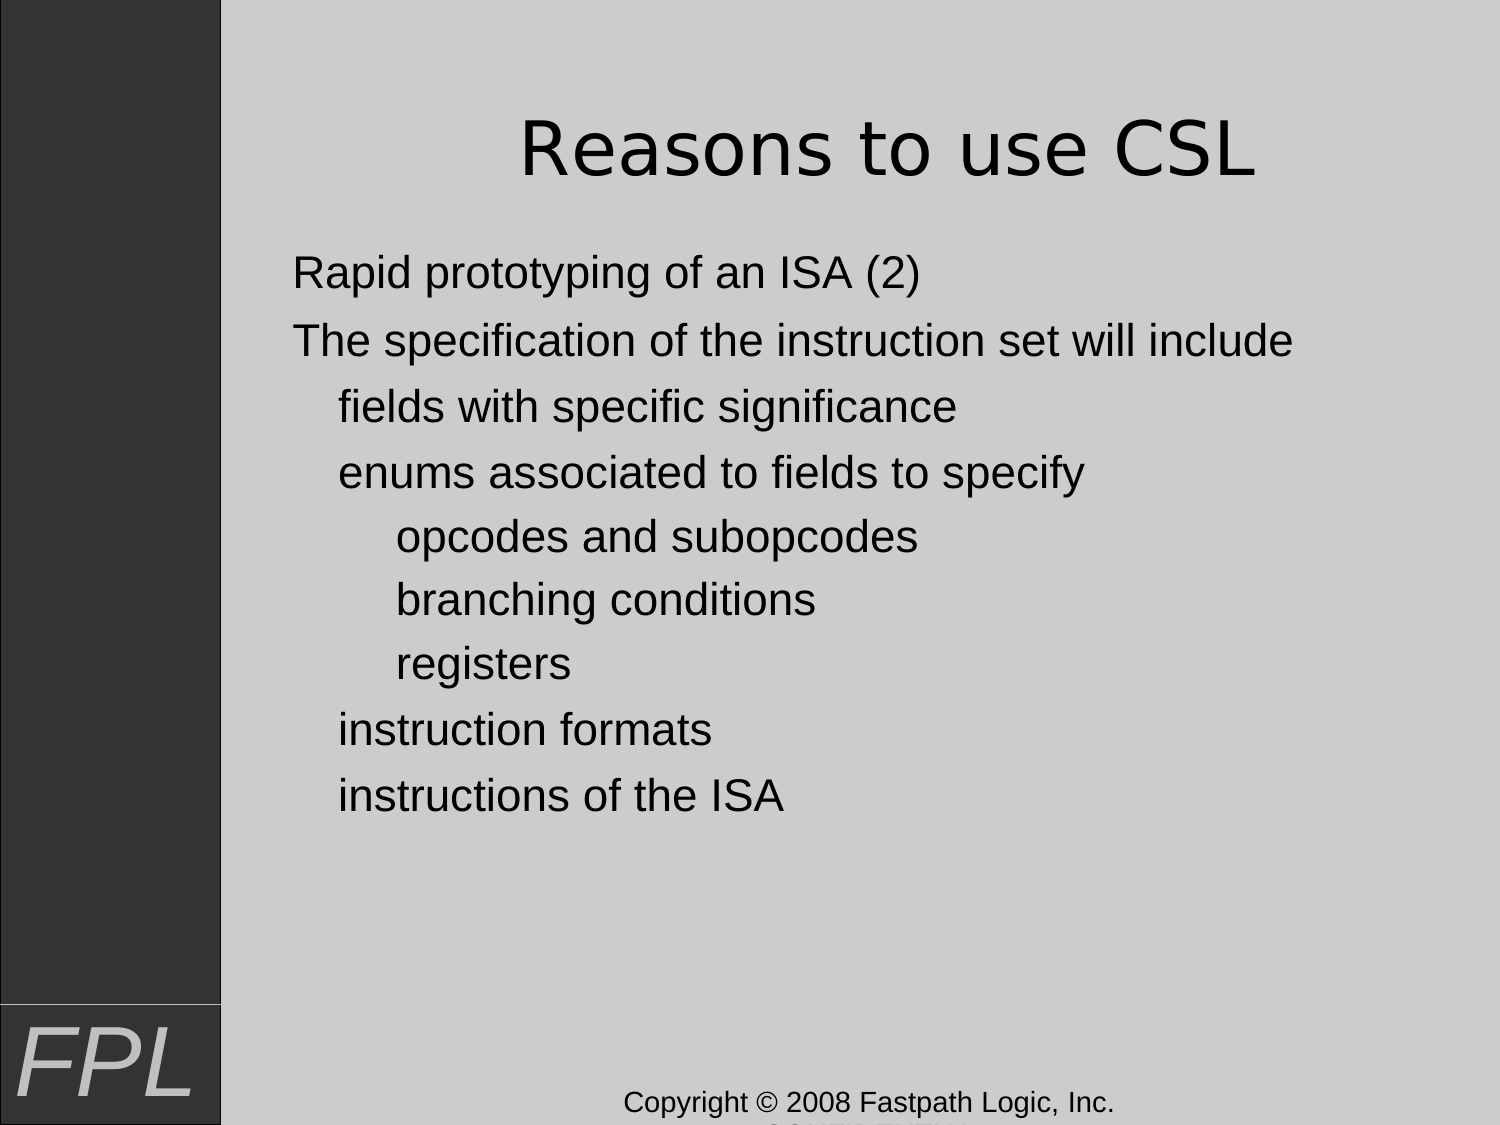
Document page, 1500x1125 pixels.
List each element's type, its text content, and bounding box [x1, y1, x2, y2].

title Reasons to use CSL [387, 52, 1388, 247]
list Rapid prototyping of an ISA (2) The specification of the instruction set will include fields with specific significance enums associated to fields to specify opcodes and subopcodes branching conditions registers instruction formats instructions of the ISA [292, 247, 1483, 1125]
